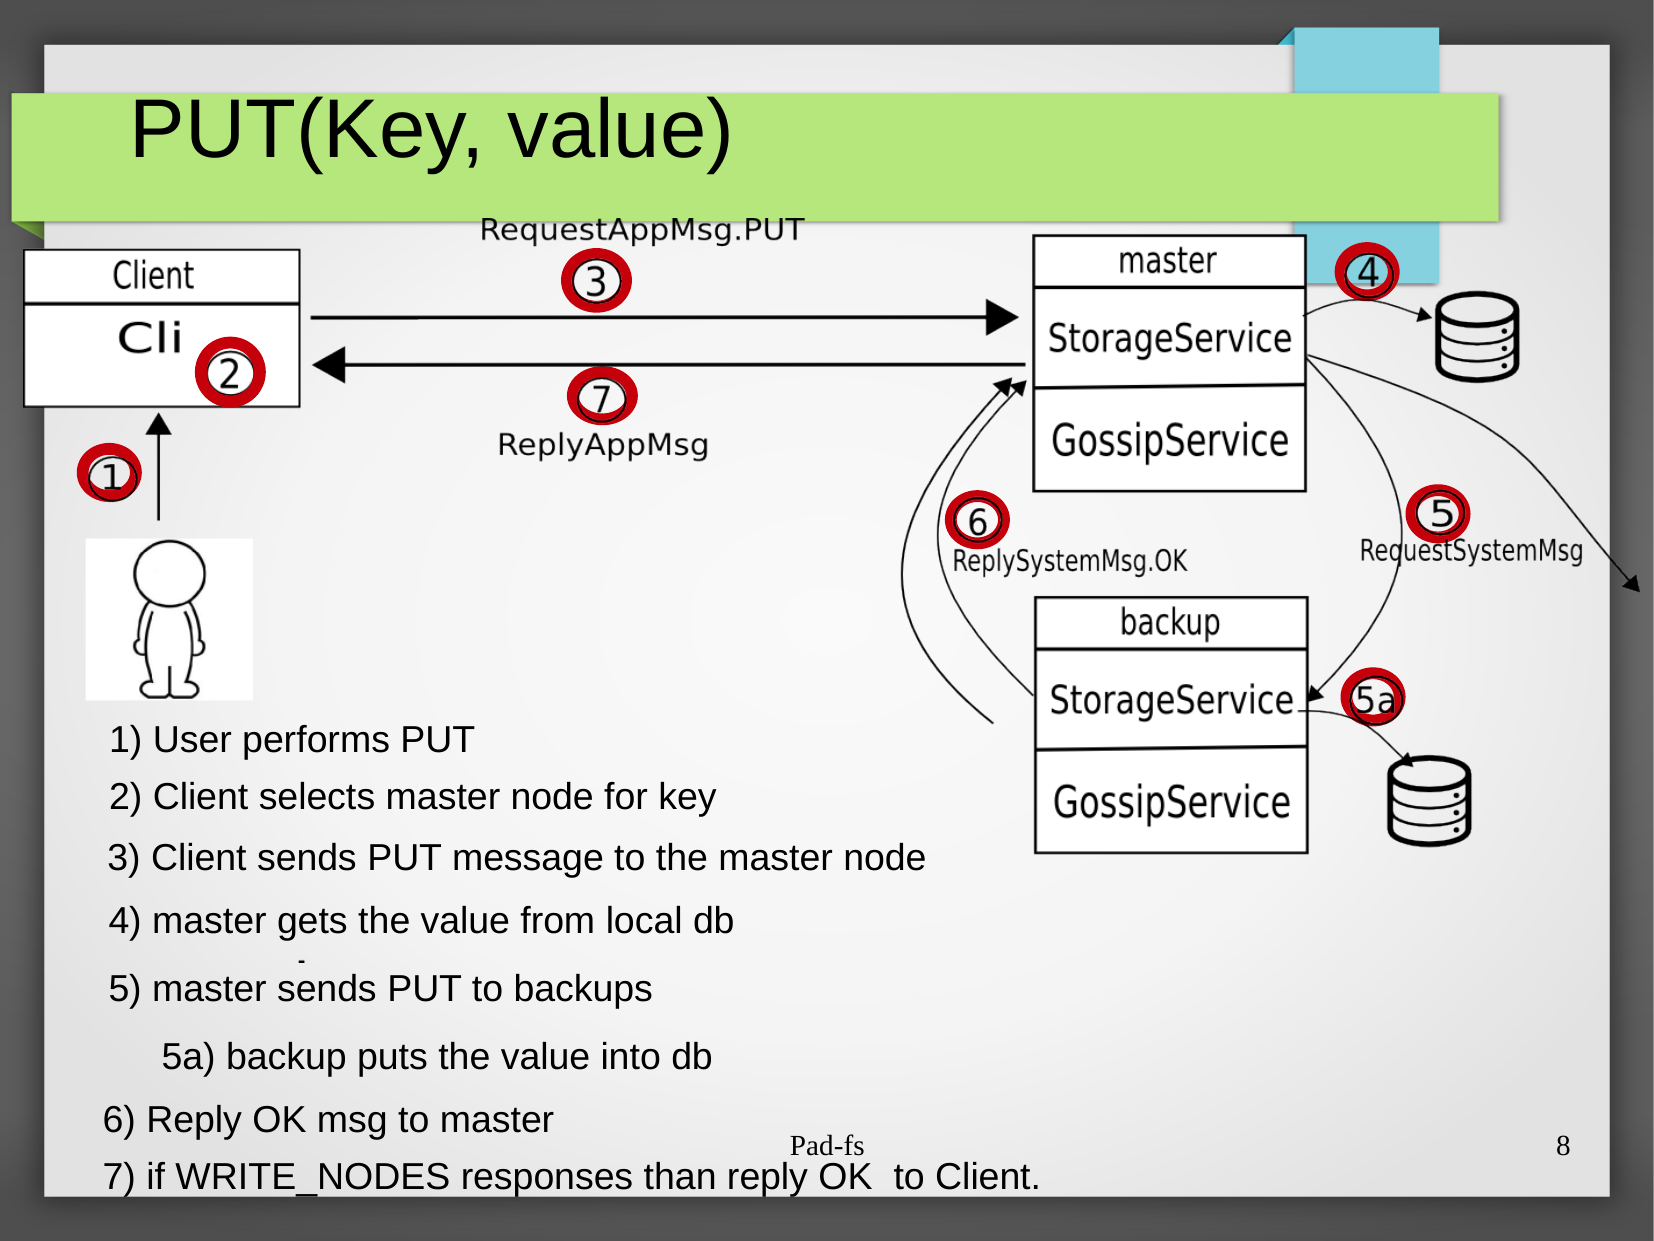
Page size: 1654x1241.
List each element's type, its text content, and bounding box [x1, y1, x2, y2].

text_box 6) Reply OK msg to master [87, 1091, 570, 1147]
text_box 5a) backup puts the value into db [146, 1028, 728, 1086]
title PUT(Key, value) [129, 39, 1583, 218]
text_box 7) if WRITE_NODES responses than reply OK to Client. [87, 1147, 1317, 1205]
text_box 5) master sends PUT to backups [93, 963, 679, 1018]
picture [0, 0, 1654, 1241]
